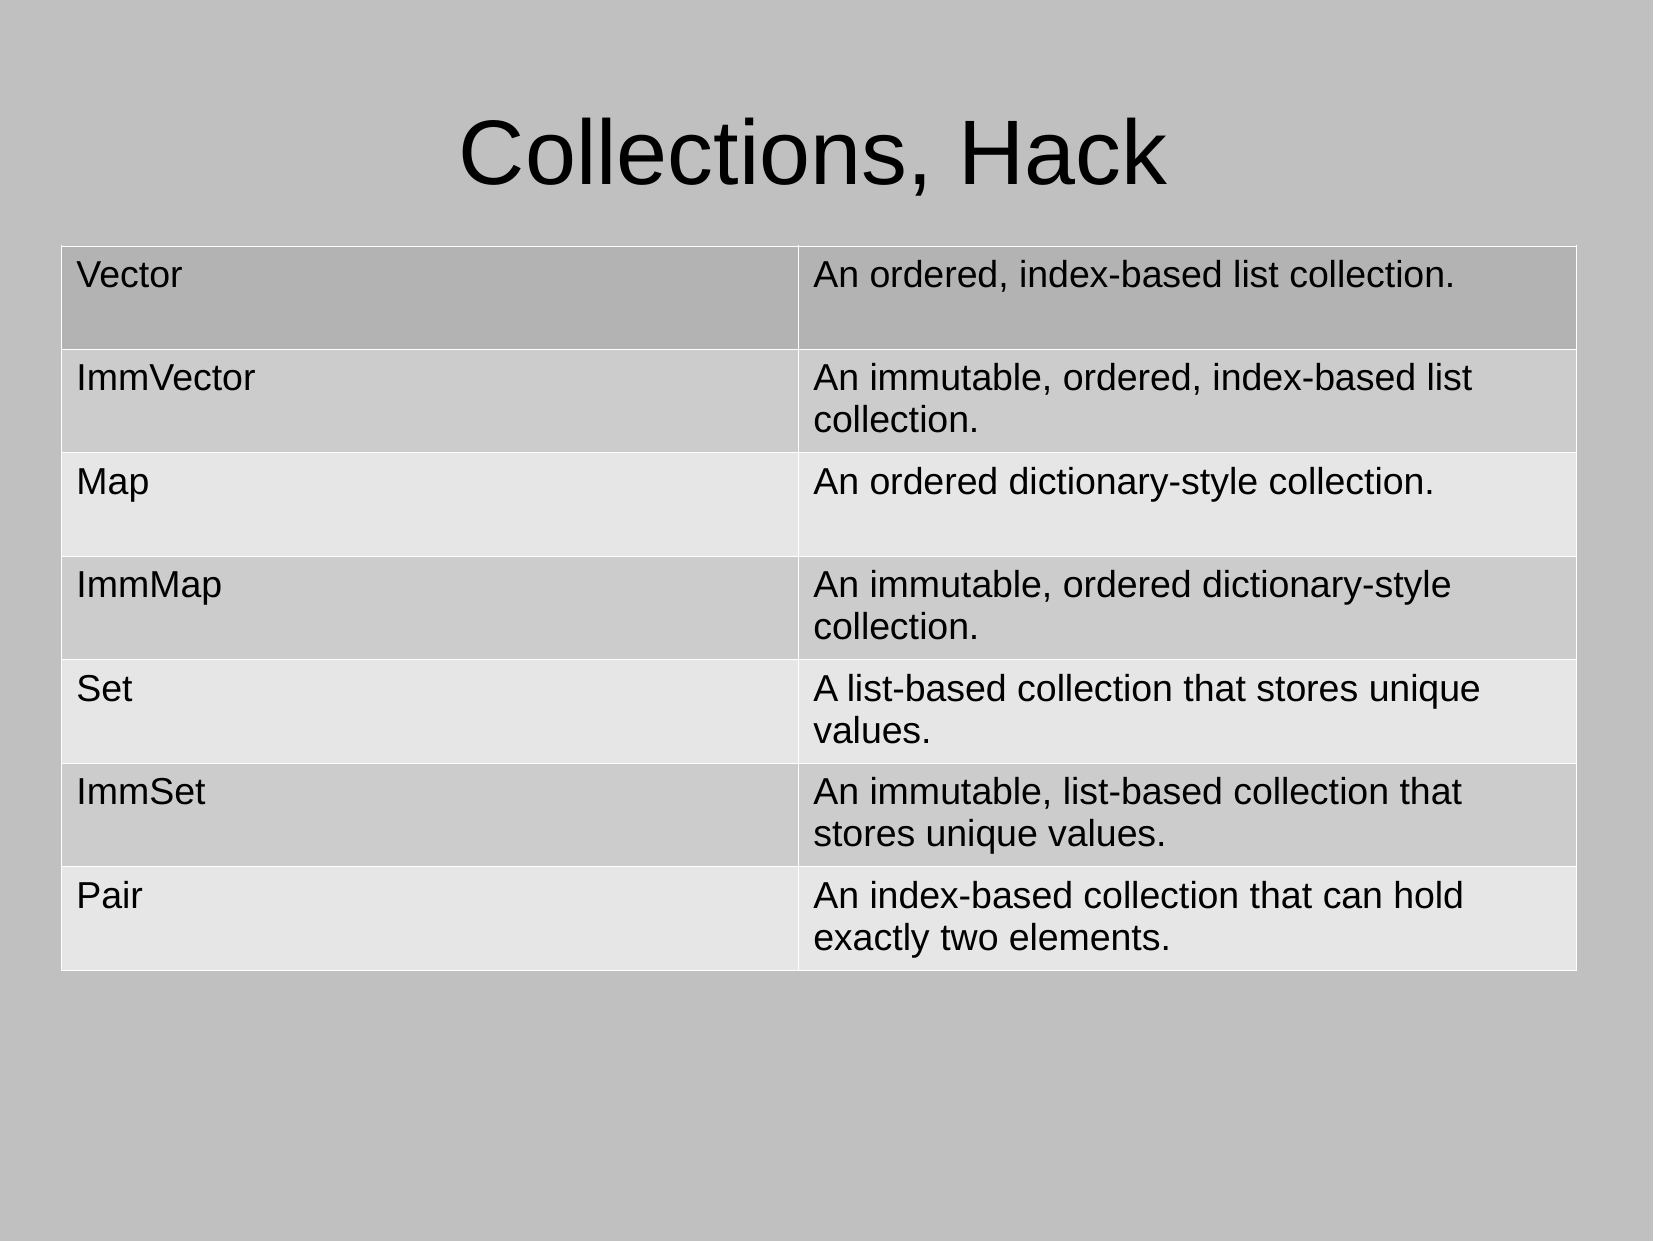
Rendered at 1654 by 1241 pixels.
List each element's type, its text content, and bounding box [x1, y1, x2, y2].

table_cell Set [62, 660, 798, 763]
table_header An ordered, index-based list collection. [799, 247, 1576, 349]
table_cell ImmVector [62, 350, 798, 452]
table_cell An immutable, ordered, index-based list collection. [799, 350, 1576, 452]
table_cell Map [62, 453, 798, 556]
table_cell An immutable, list-based collection that stores unique values. [799, 764, 1576, 866]
table_cell An index-based collection that can hold exactly two elements. [799, 867, 1576, 970]
table_header Vector [62, 247, 798, 349]
table_cell A list-based collection that stores unique values. [799, 660, 1576, 763]
table_cell ImmSet [62, 764, 798, 866]
table_cell An immutable, ordered dictionary-style collection. [799, 557, 1576, 659]
table_cell An ordered dictionary-style collection. [799, 453, 1576, 556]
table_cell Pair [62, 867, 798, 970]
table_cell ImmMap [62, 557, 798, 659]
title Collections, Hack [82, 49, 1571, 246]
